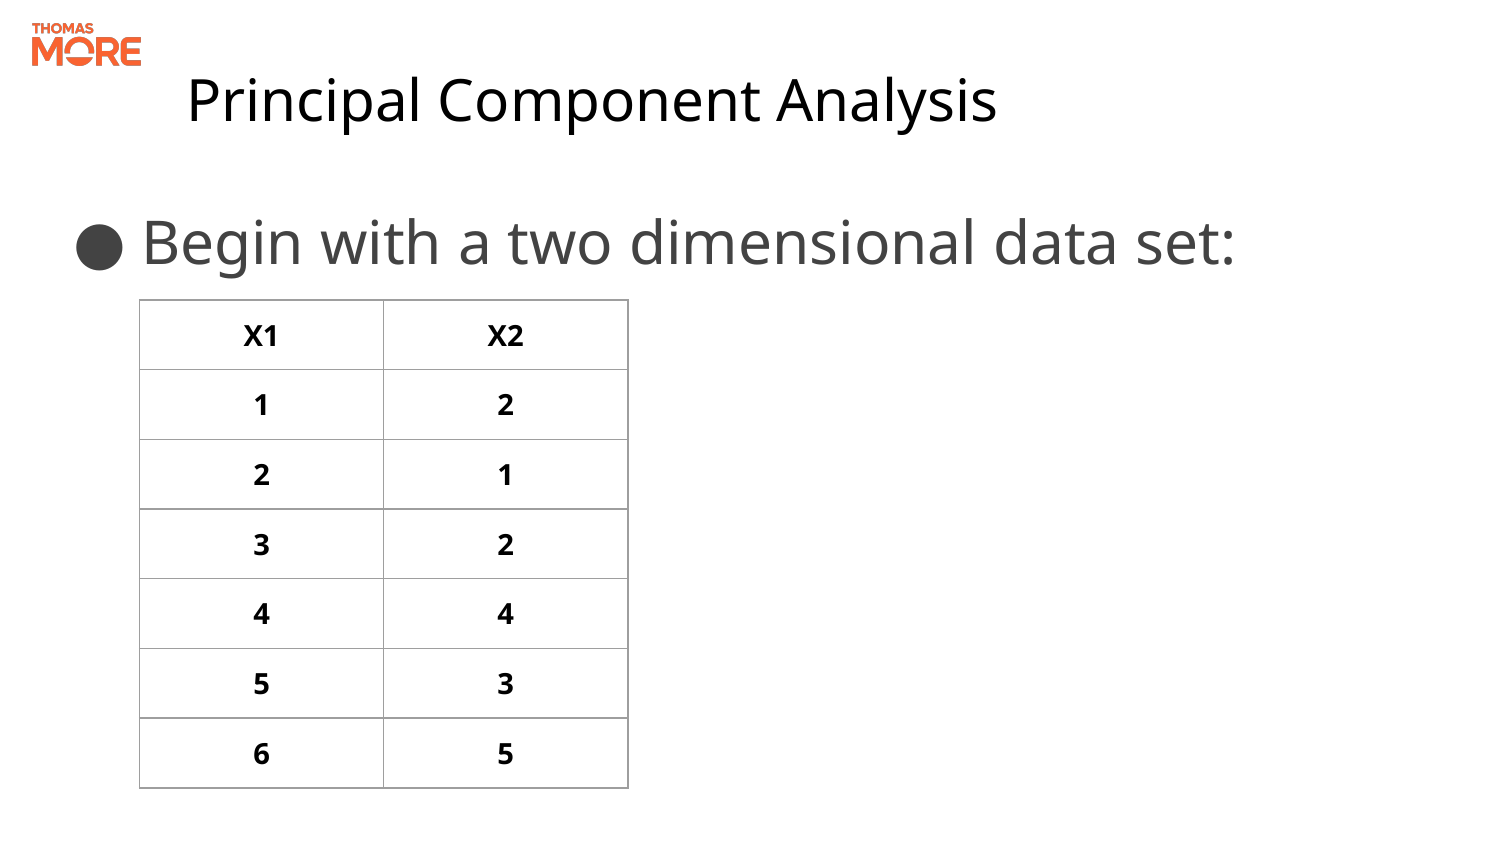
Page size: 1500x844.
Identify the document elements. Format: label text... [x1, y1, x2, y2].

table_cell 4 [384, 579, 627, 648]
table_cell 2 [384, 510, 627, 578]
table_header X1 [140, 301, 383, 369]
table_cell 1 [140, 370, 383, 439]
table_cell 3 [140, 510, 383, 578]
table_cell 5 [384, 719, 627, 787]
table_cell 2 [384, 370, 627, 439]
table_cell 1 [384, 440, 627, 508]
table_header X2 [384, 301, 627, 369]
list Begin with a two dimensional data set: [51, 189, 1476, 750]
table_cell 5 [140, 649, 383, 717]
table_cell 6 [140, 719, 383, 787]
title Principal Component Analysis [171, 48, 1449, 143]
picture [22, 13, 151, 76]
table_cell 4 [140, 579, 383, 648]
table_cell 2 [140, 440, 383, 508]
table_cell 3 [384, 649, 627, 717]
